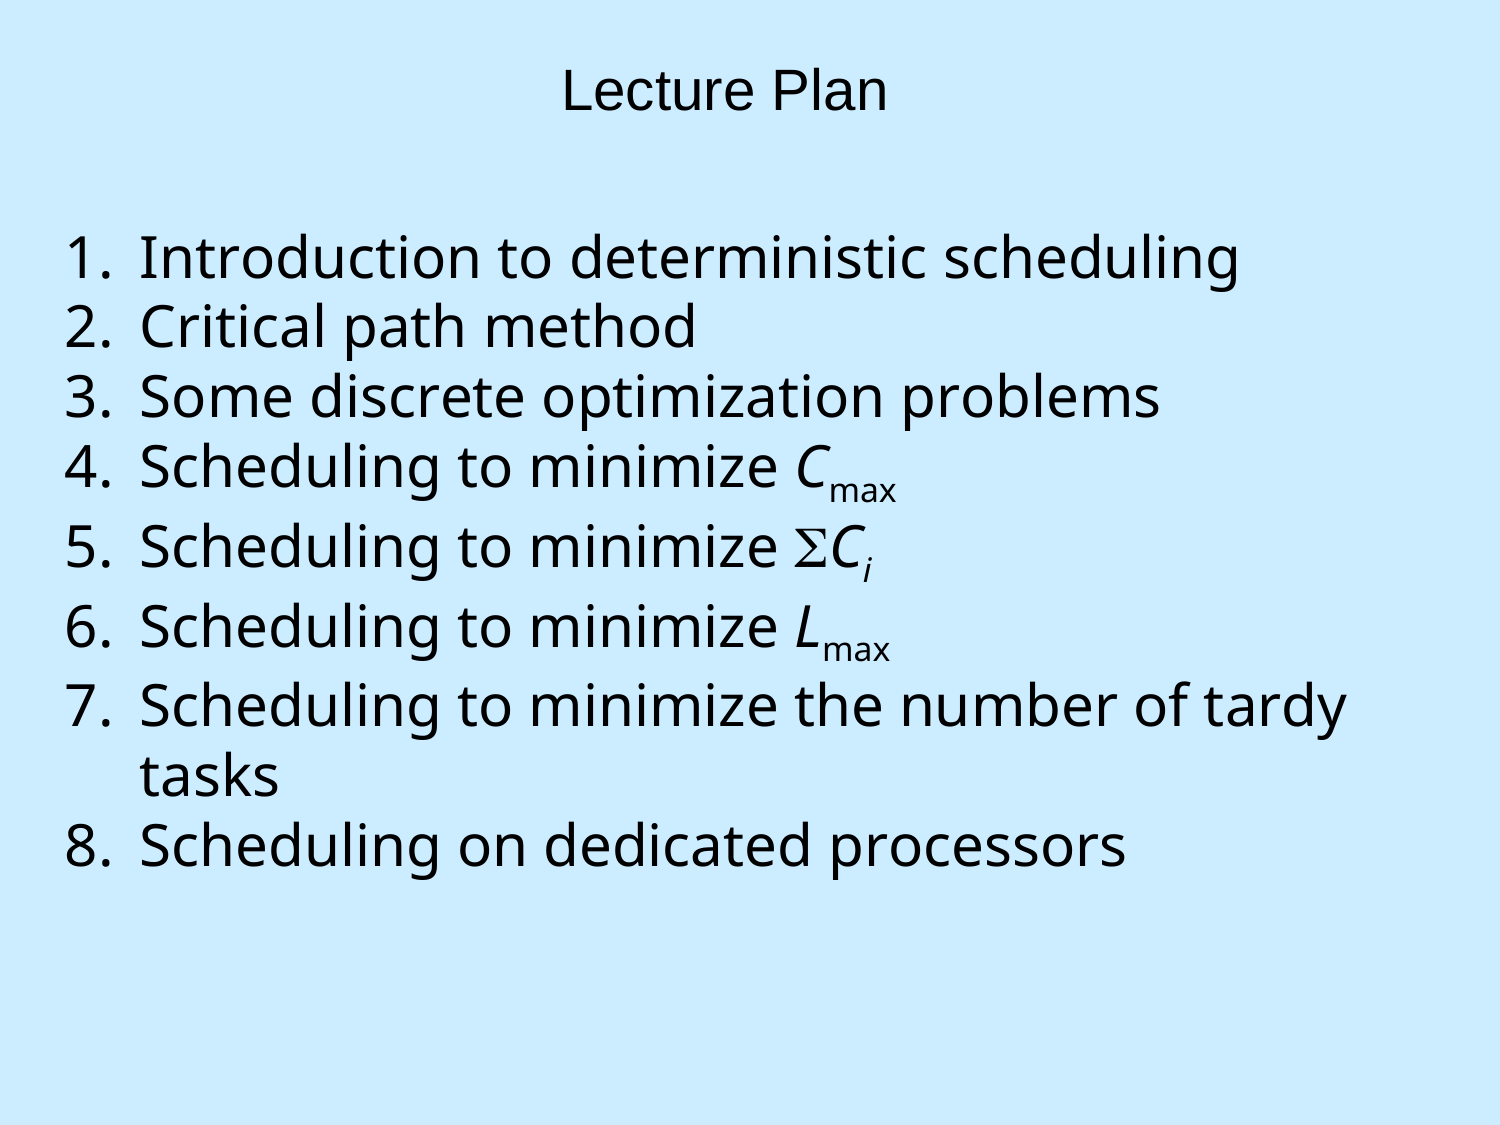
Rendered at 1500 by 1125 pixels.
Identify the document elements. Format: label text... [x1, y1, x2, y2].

text_box Introduction to deterministic scheduling Critical path method Some discrete optimization problems Scheduling to minimize Cmax Scheduling to minimize Ci Scheduling to minimize Lmax Scheduling to minimize the number of tardy tasks Scheduling on dedicated processors [49, 212, 1500, 887]
title Lecture Plan [0, 12, 1450, 163]
